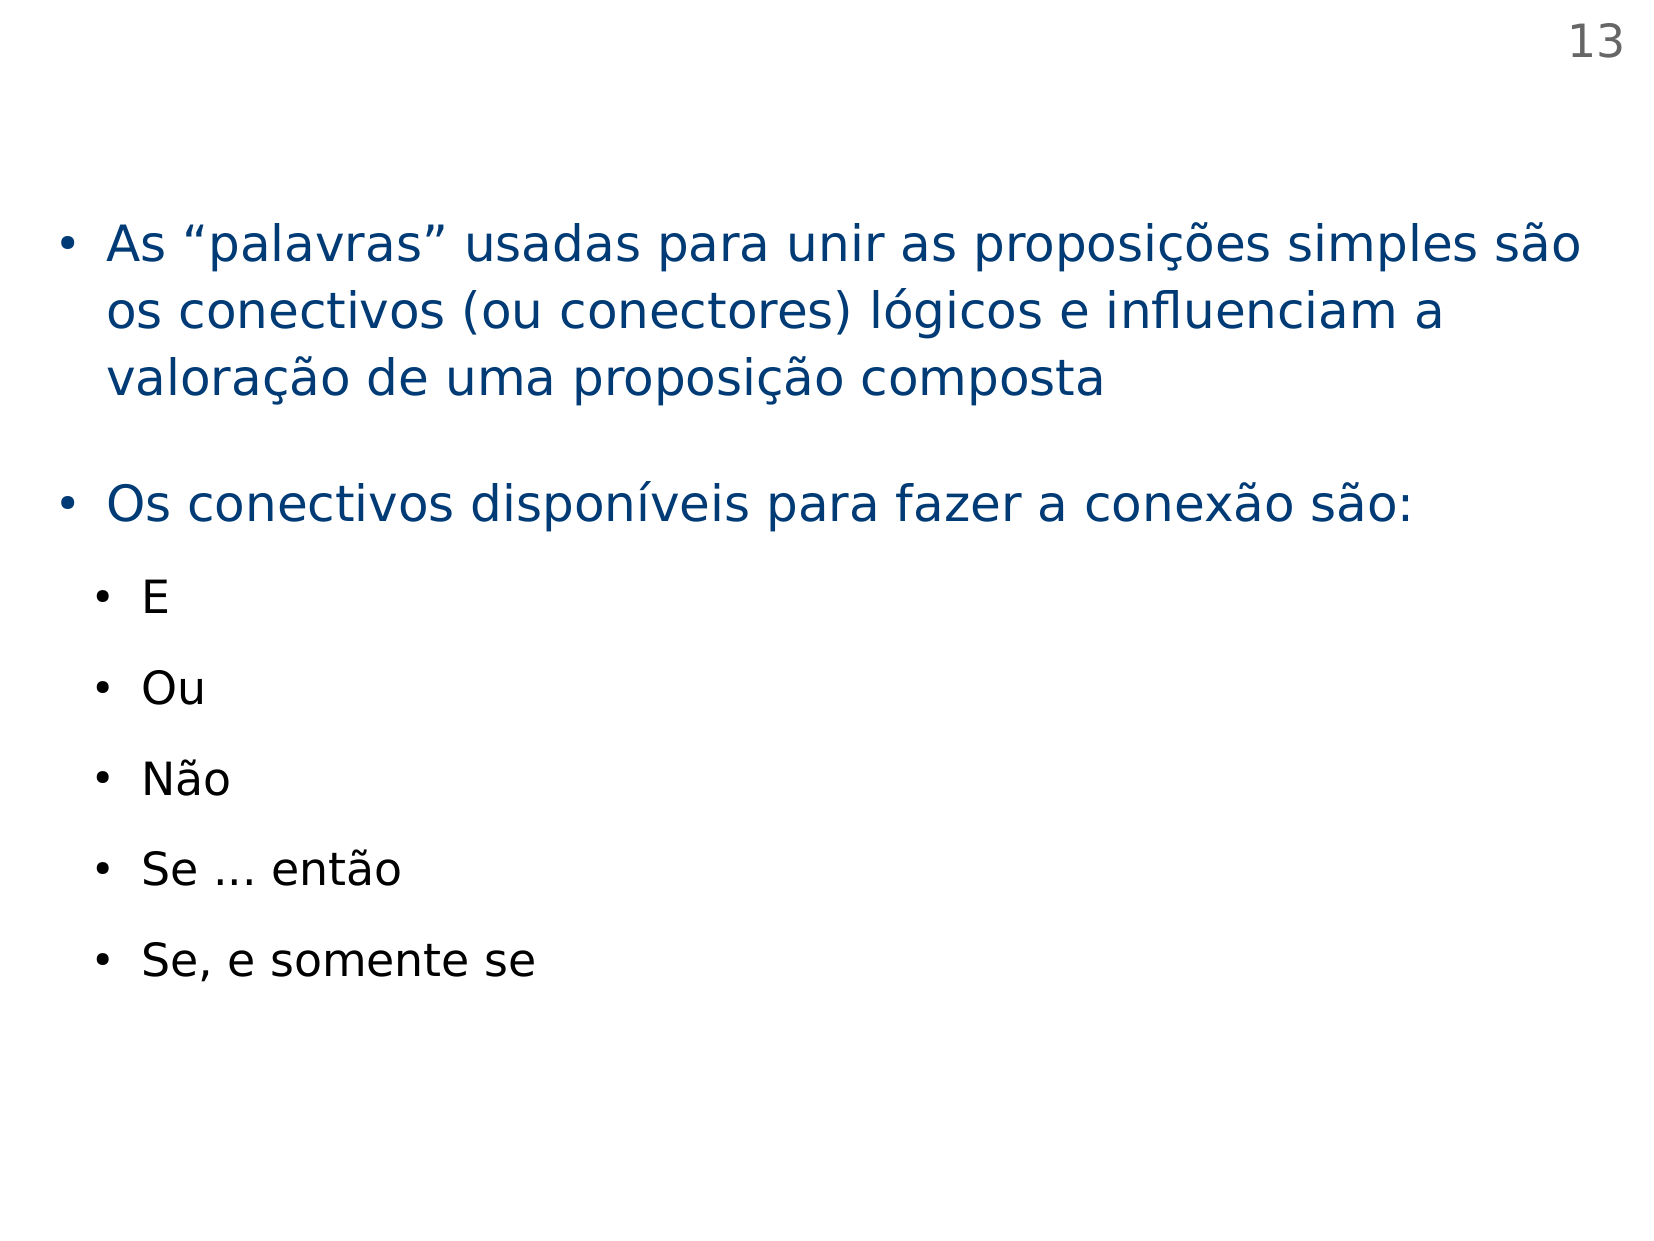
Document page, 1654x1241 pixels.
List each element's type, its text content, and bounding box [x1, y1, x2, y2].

list As “palavras” usadas para unir as proposições simples são os conectivos (ou conectores) lógicos e influenciam a valoração de uma proposição composta Os conectivos disponíveis para fazer a conexão são: E Ou Não Se ... então Se, e somente se [59, 206, 1625, 1211]
